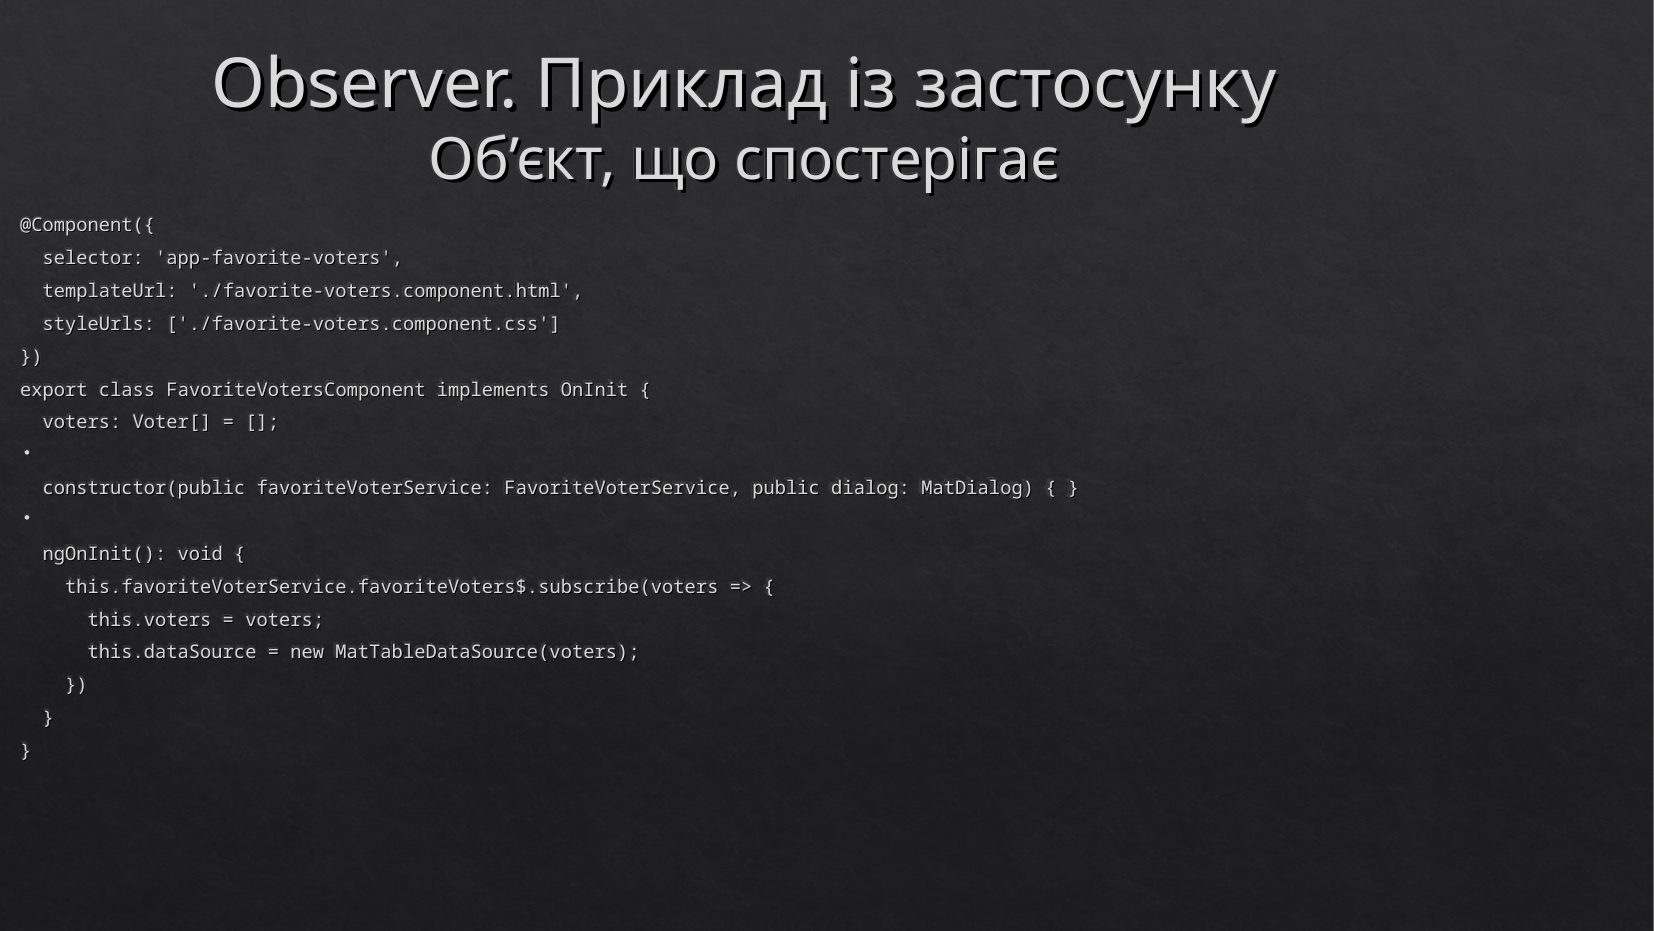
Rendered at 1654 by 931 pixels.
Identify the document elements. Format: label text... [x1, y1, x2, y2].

title Observer. Приклад із застосунку Об’єкт, що спостерігає [0, 28, 1489, 167]
subtitle @Component({ selector: 'app-favorite-voters', templateUrl: './favorite-voters.component.html', styleUrls: ['./favorite-voters.component.css'] }) export class FavoriteVotersComponent implements OnInit { voters: Voter[] = []; constructor(public favoriteVoterService: FavoriteVoterService, public dialog: MatDialog) { } ngOnInit(): void { this.favoriteVoterService.favoriteVoters$.subscribe(voters => { this.voters = voters; this.dataSource = new MatTableDataSource(voters); }) } } [0, 167, 1489, 807]
